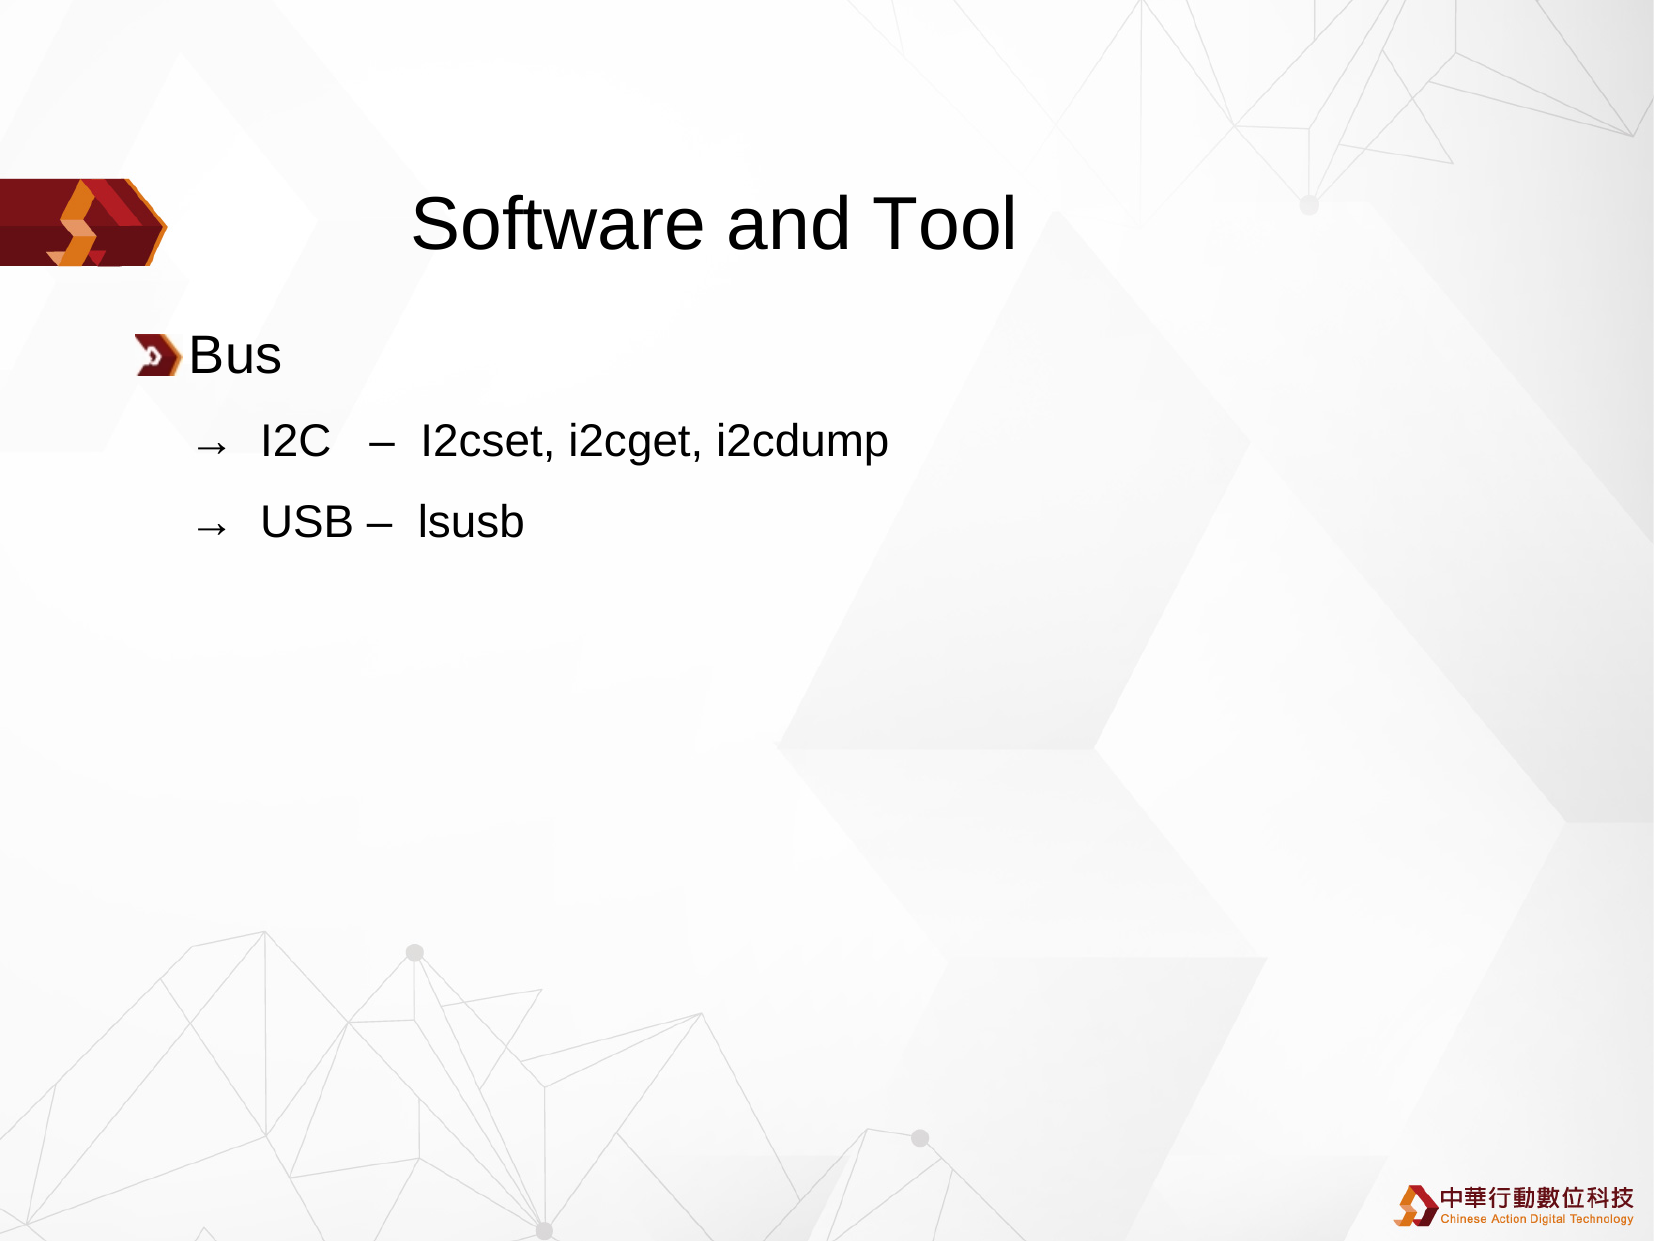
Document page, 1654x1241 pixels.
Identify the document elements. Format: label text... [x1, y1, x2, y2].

text_box Software and Tool [339, 181, 1360, 276]
picture [0, 0, 1654, 1241]
list Bus → I2C – I2cset, i2cget, i2cdump → USB – lsusb [118, 324, 1571, 1045]
